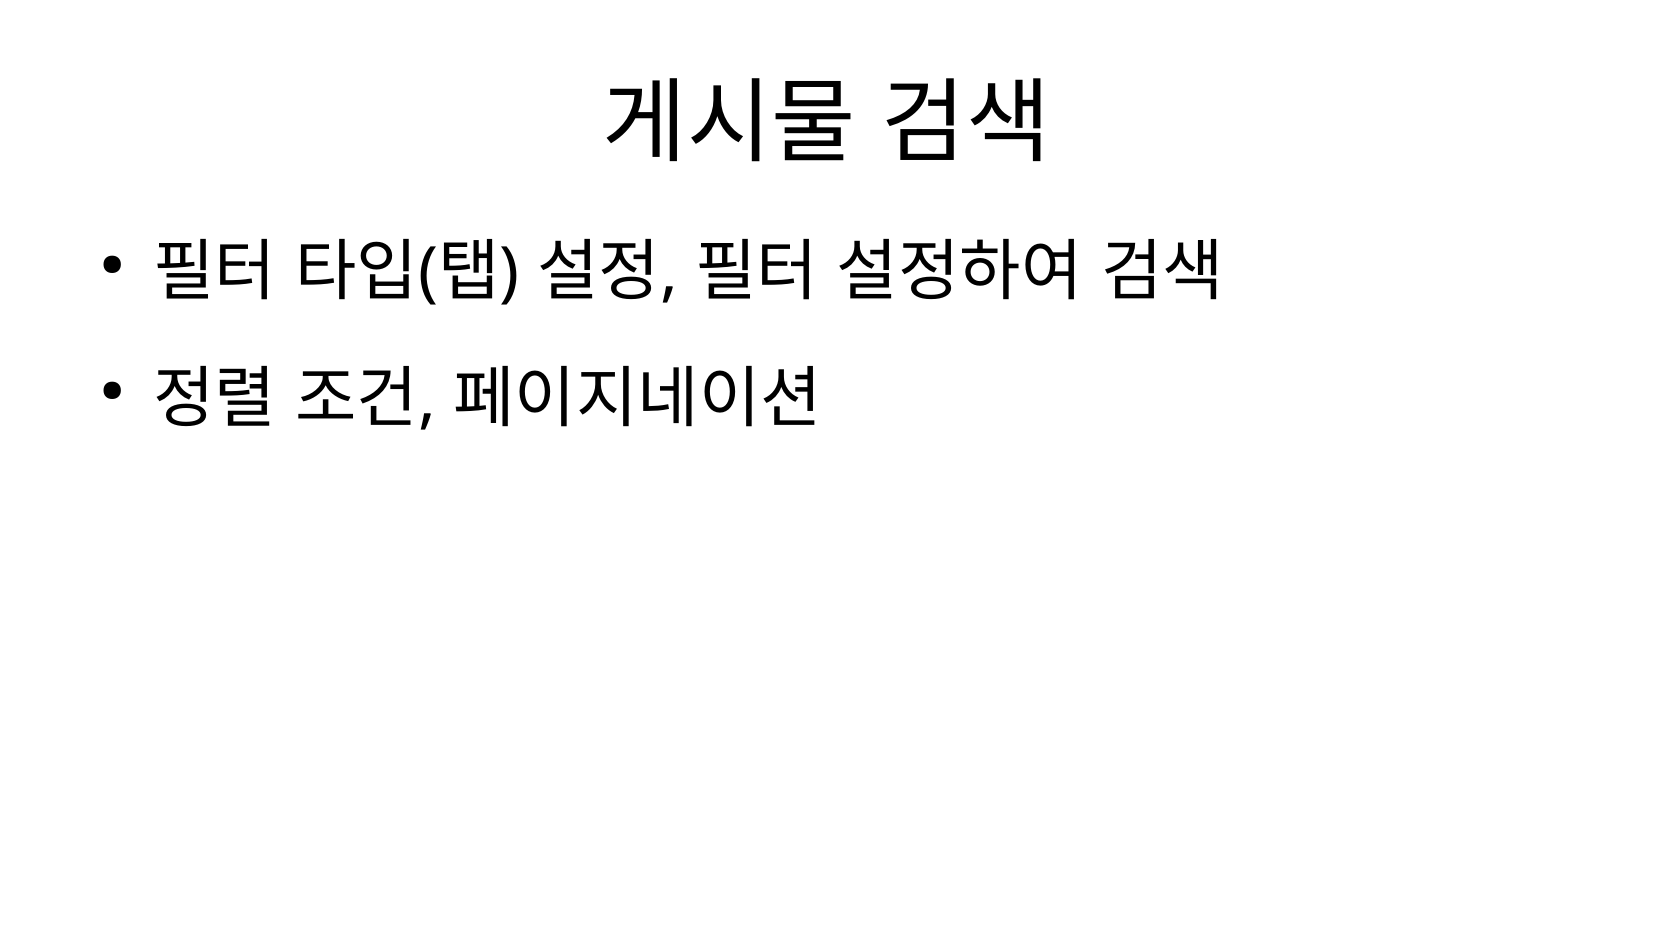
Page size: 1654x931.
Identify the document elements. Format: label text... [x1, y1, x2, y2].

list 필터 타입(탭) 설정, 필터 설정하여 검색 정렬 조건, 페이지네이션 [82, 217, 1571, 886]
title 게시물 검색 [82, 37, 1571, 193]
